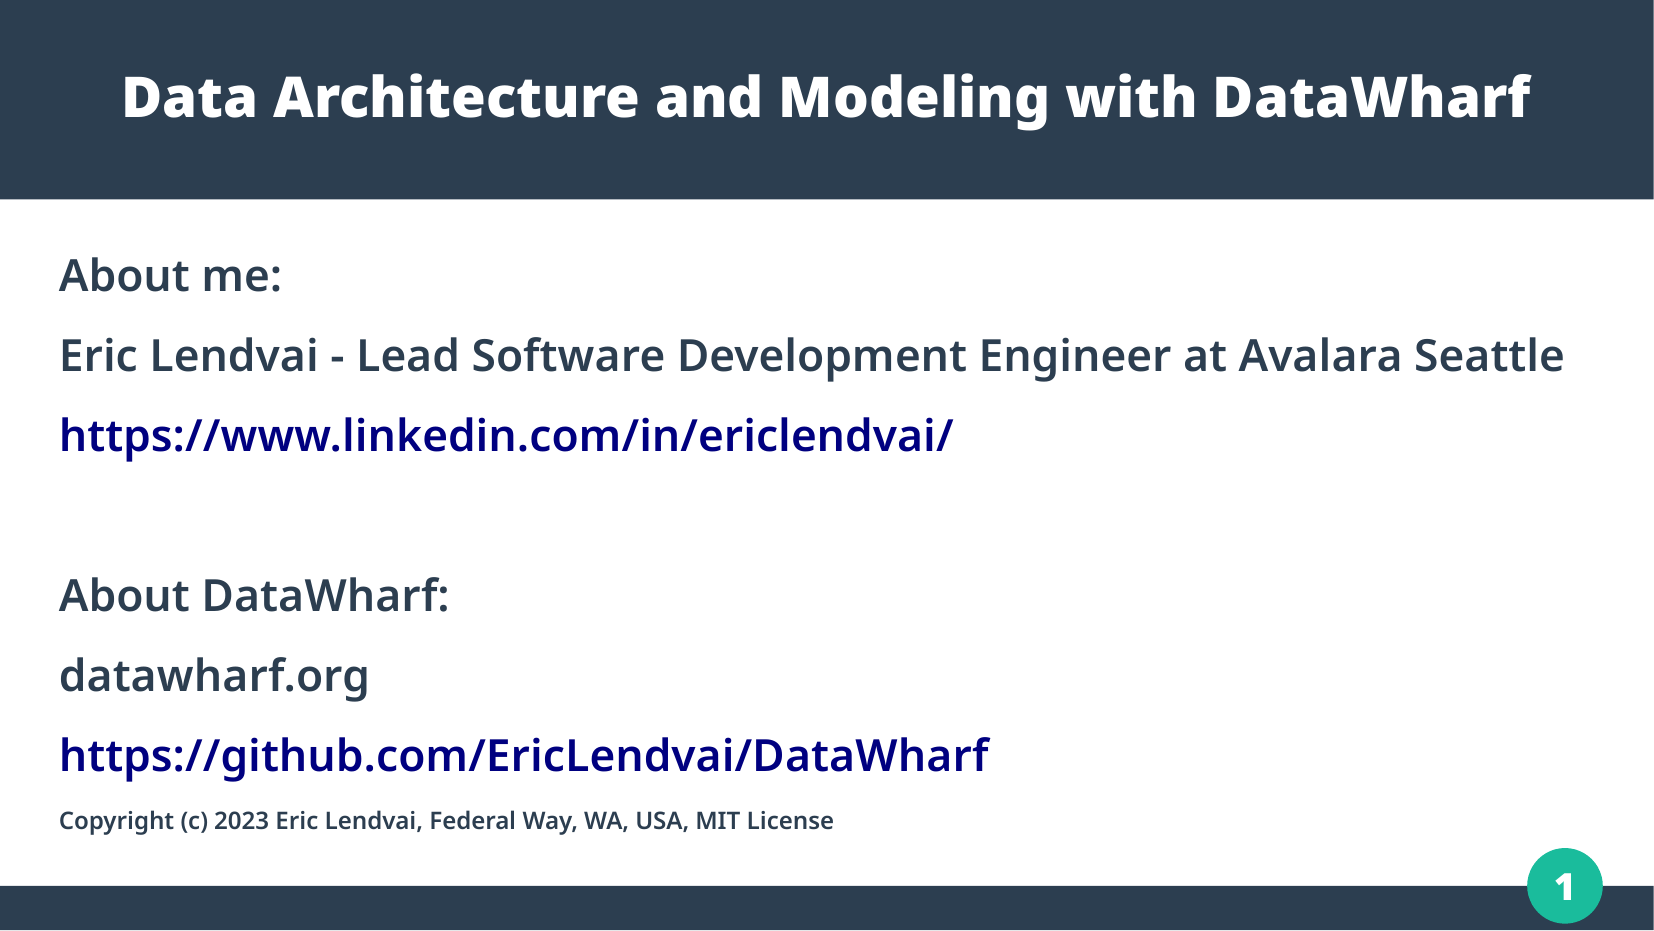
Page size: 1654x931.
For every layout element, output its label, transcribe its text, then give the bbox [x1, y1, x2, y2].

list About me: Eric Lendvai - Lead Software Development Engineer at Avalara Seattle https://www.linkedin.com/in/ericlendvai/ About DataWharf: datawharf.org https://github.com/EricLendvai/DataWharf Copyright (c) 2023 Eric Lendvai, Federal Way, WA, USA, MIT License [59, 243, 1595, 864]
title Data Architecture and Modeling with DataWharf [59, 37, 1595, 155]
